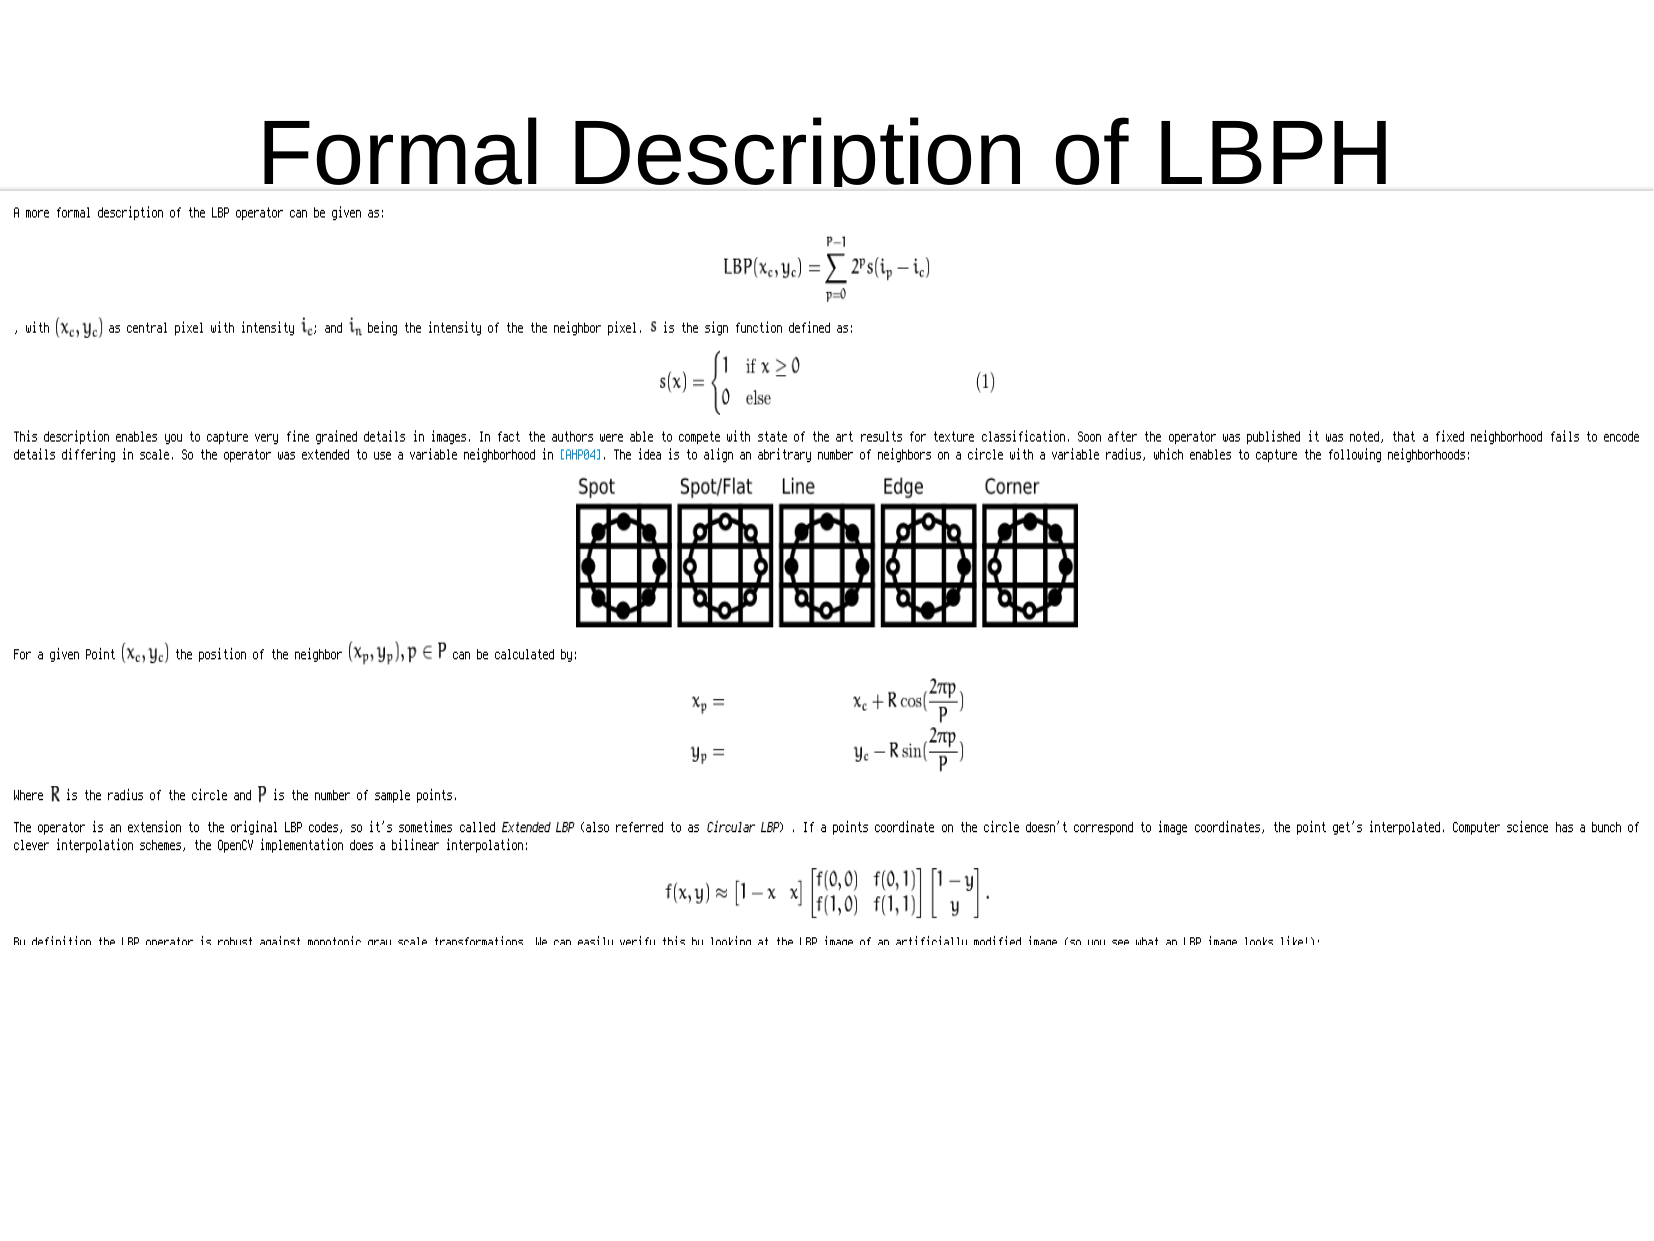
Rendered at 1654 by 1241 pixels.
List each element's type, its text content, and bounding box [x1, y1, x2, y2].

picture [0, 187, 1654, 946]
title Formal Description of LBPH [82, 49, 1571, 187]
